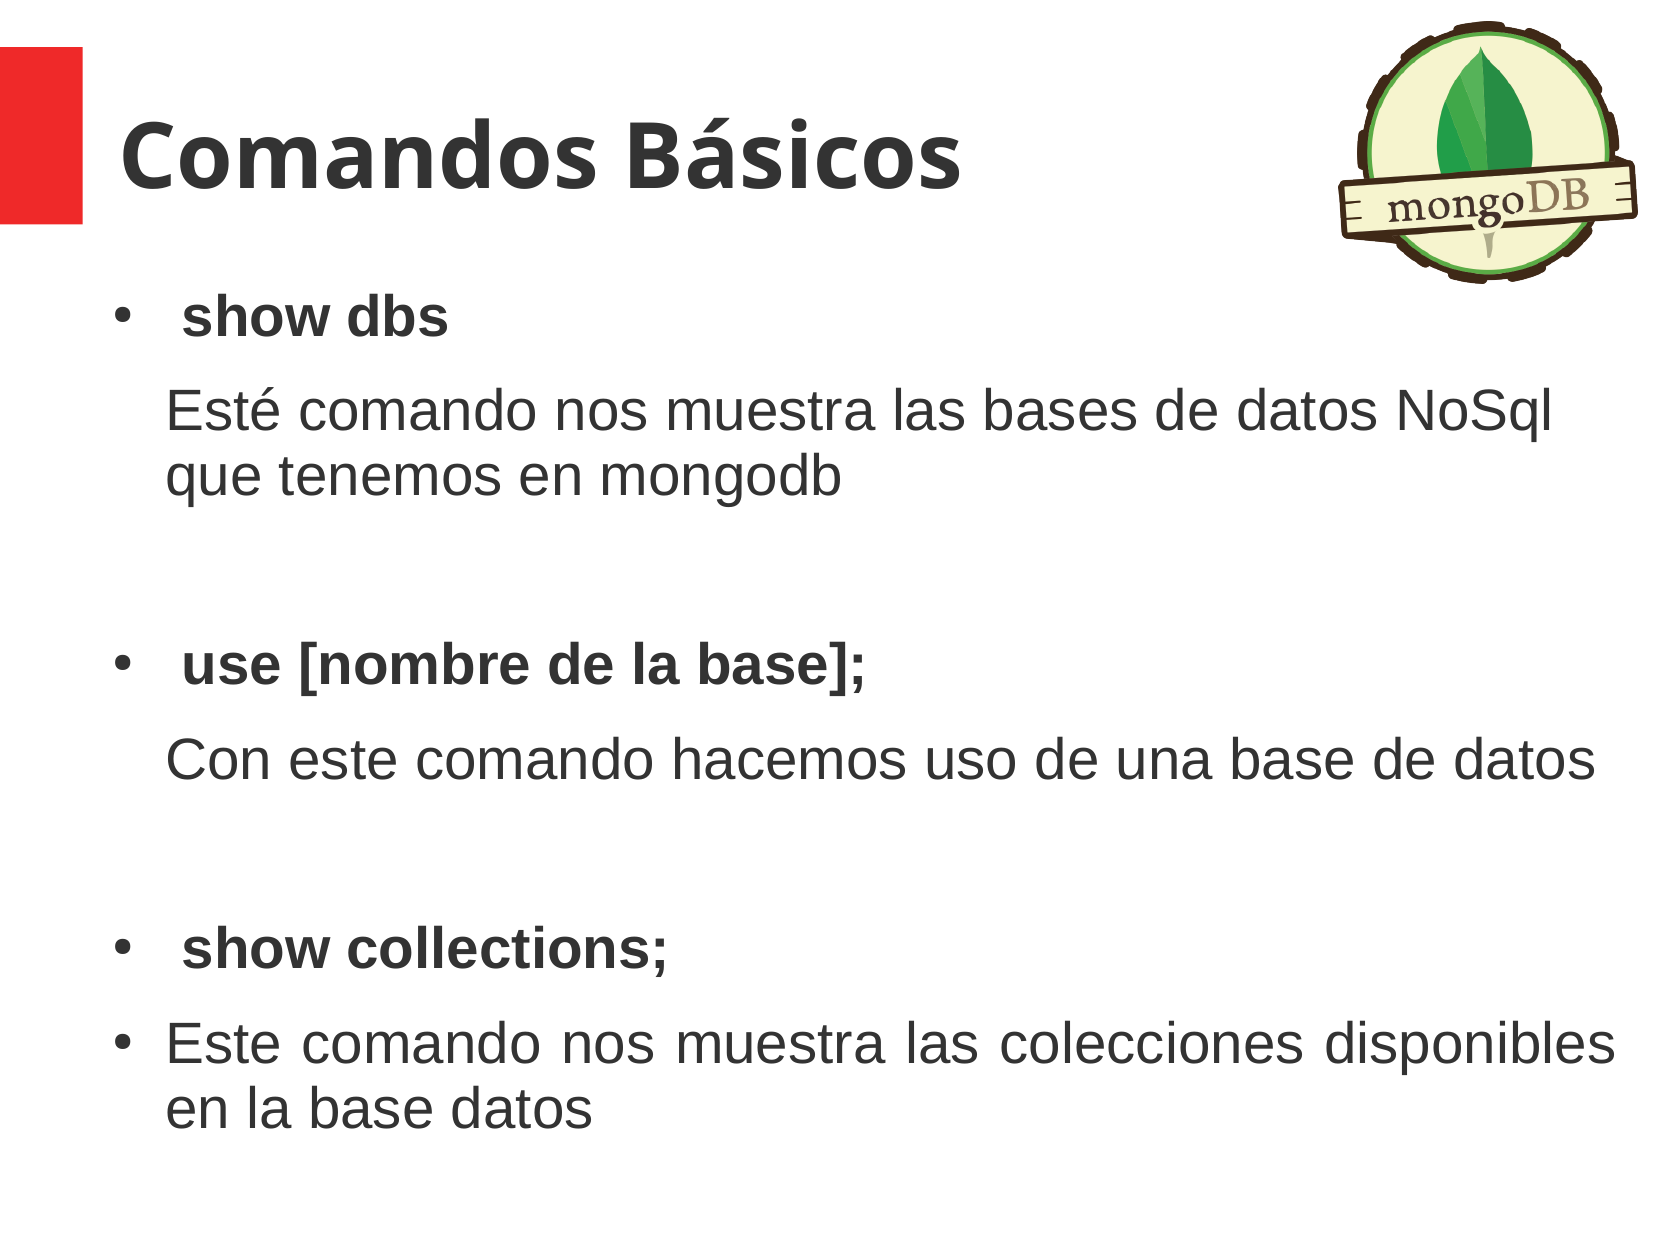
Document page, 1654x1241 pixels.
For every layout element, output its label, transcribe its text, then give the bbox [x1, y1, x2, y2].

picture [1338, 21, 1638, 284]
title Comandos Básicos [118, 49, 1338, 188]
list show dbs Esté comando nos muestra las bases de datos NoSql que tenemos en mongodb use [nombre de la base]; Con este comando hacemos uso de una base de datos show collections; Este comando nos muestra las colecciones disponibles en la base datos [94, 188, 1619, 980]
